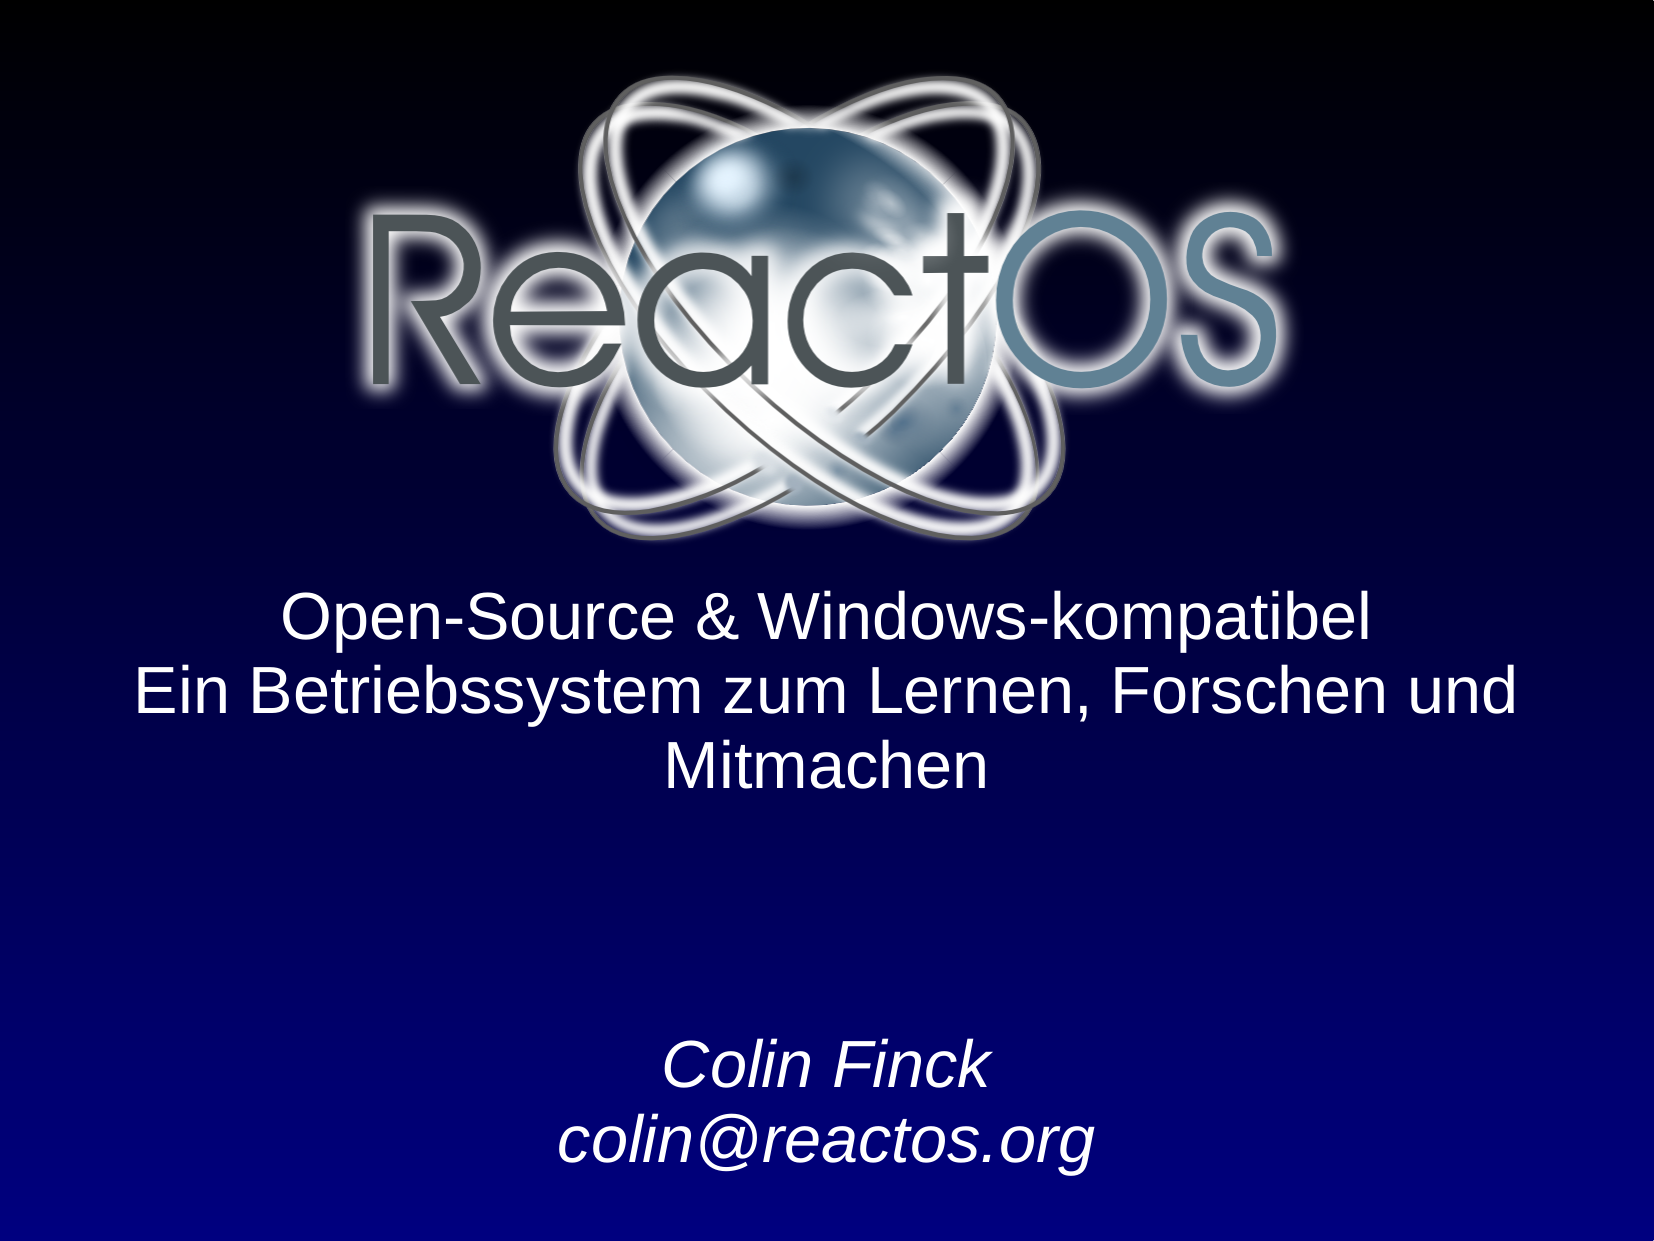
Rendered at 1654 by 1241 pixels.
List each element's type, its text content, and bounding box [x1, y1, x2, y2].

subtitle Open-Source & Windows-kompatibel Ein Betriebssystem zum Lernen, Forschen und Mitmachen Colin Finck colin@reactos.org [82, 578, 1571, 1193]
picture [326, 37, 1327, 578]
